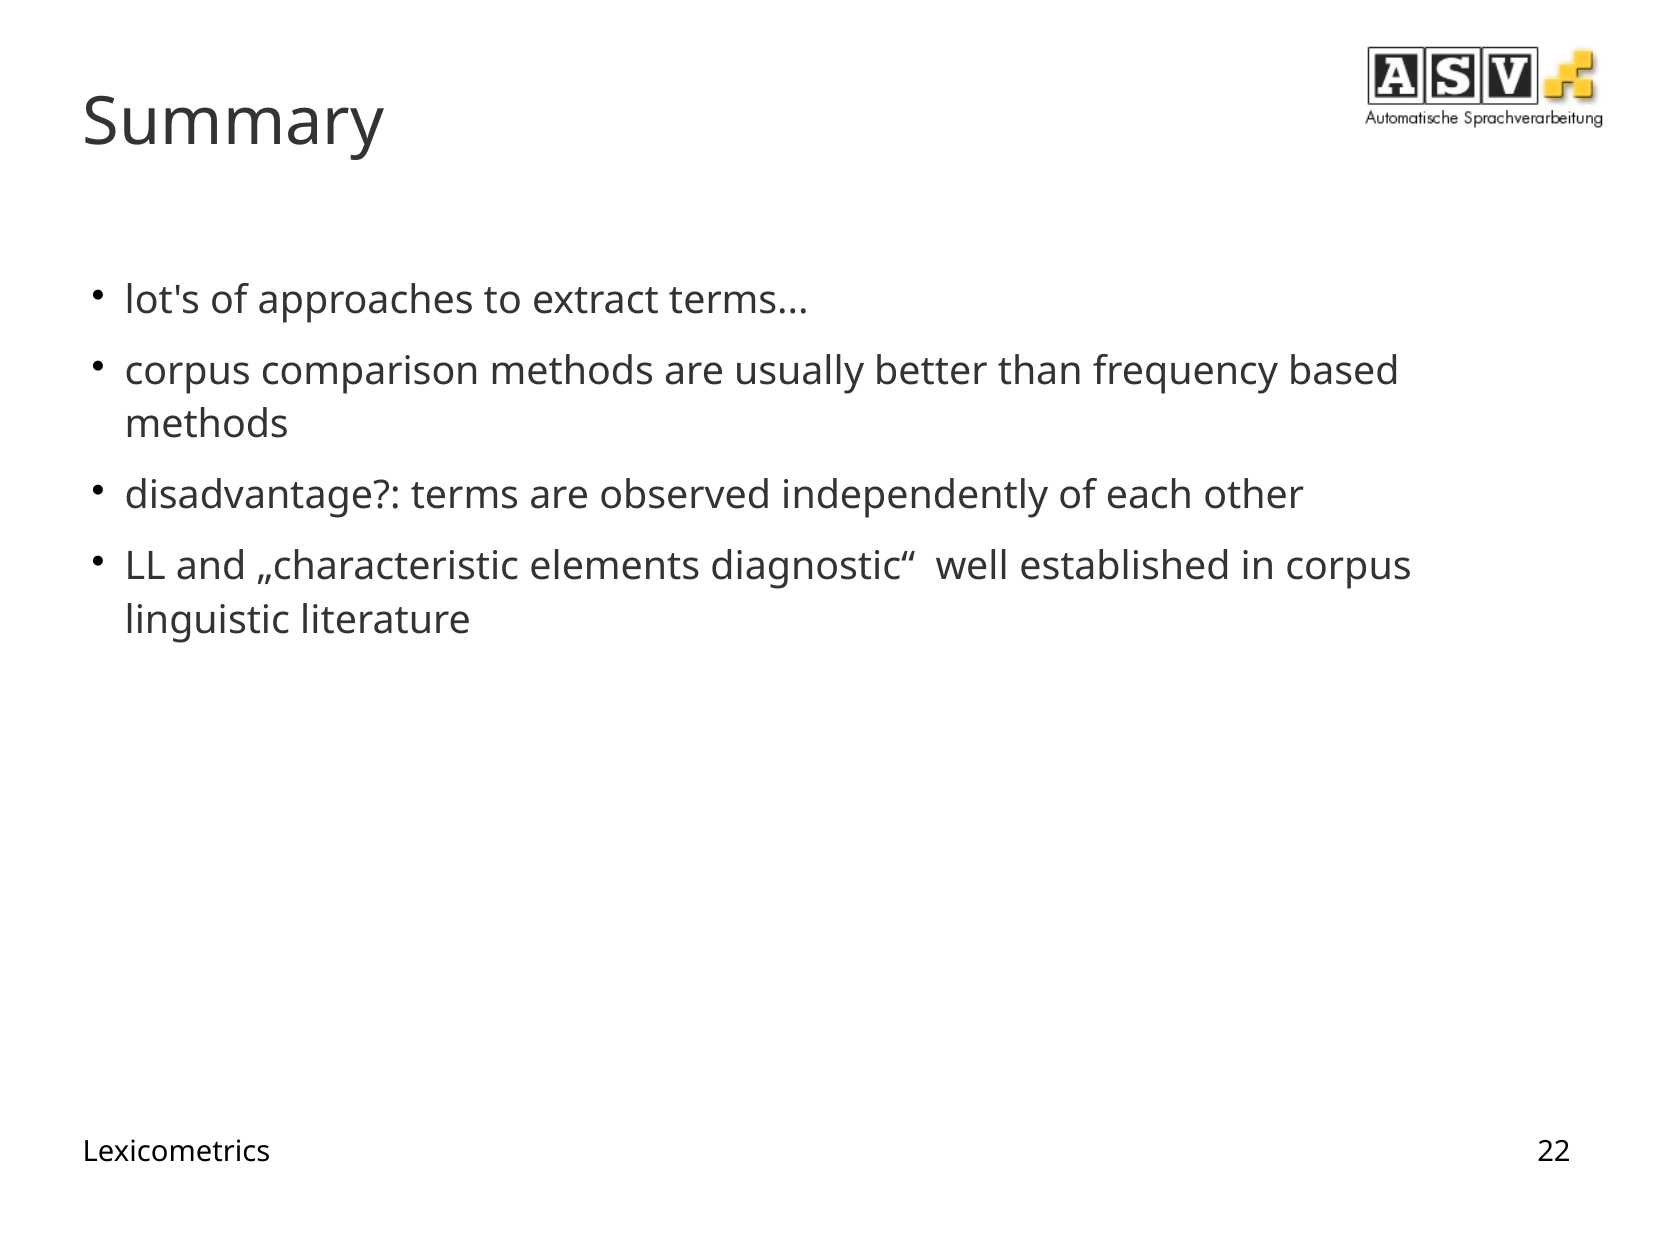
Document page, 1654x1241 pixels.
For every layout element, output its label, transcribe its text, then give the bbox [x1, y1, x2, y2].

title Summary [82, 49, 1347, 189]
list lot's of approaches to extract terms... corpus comparison methods are usually better than frequency based methods disadvantage?: terms are observed independently of each other LL and „characteristic elements diagnostic“ well established in corpus linguistic literature [82, 271, 1538, 650]
picture [1364, 43, 1605, 129]
